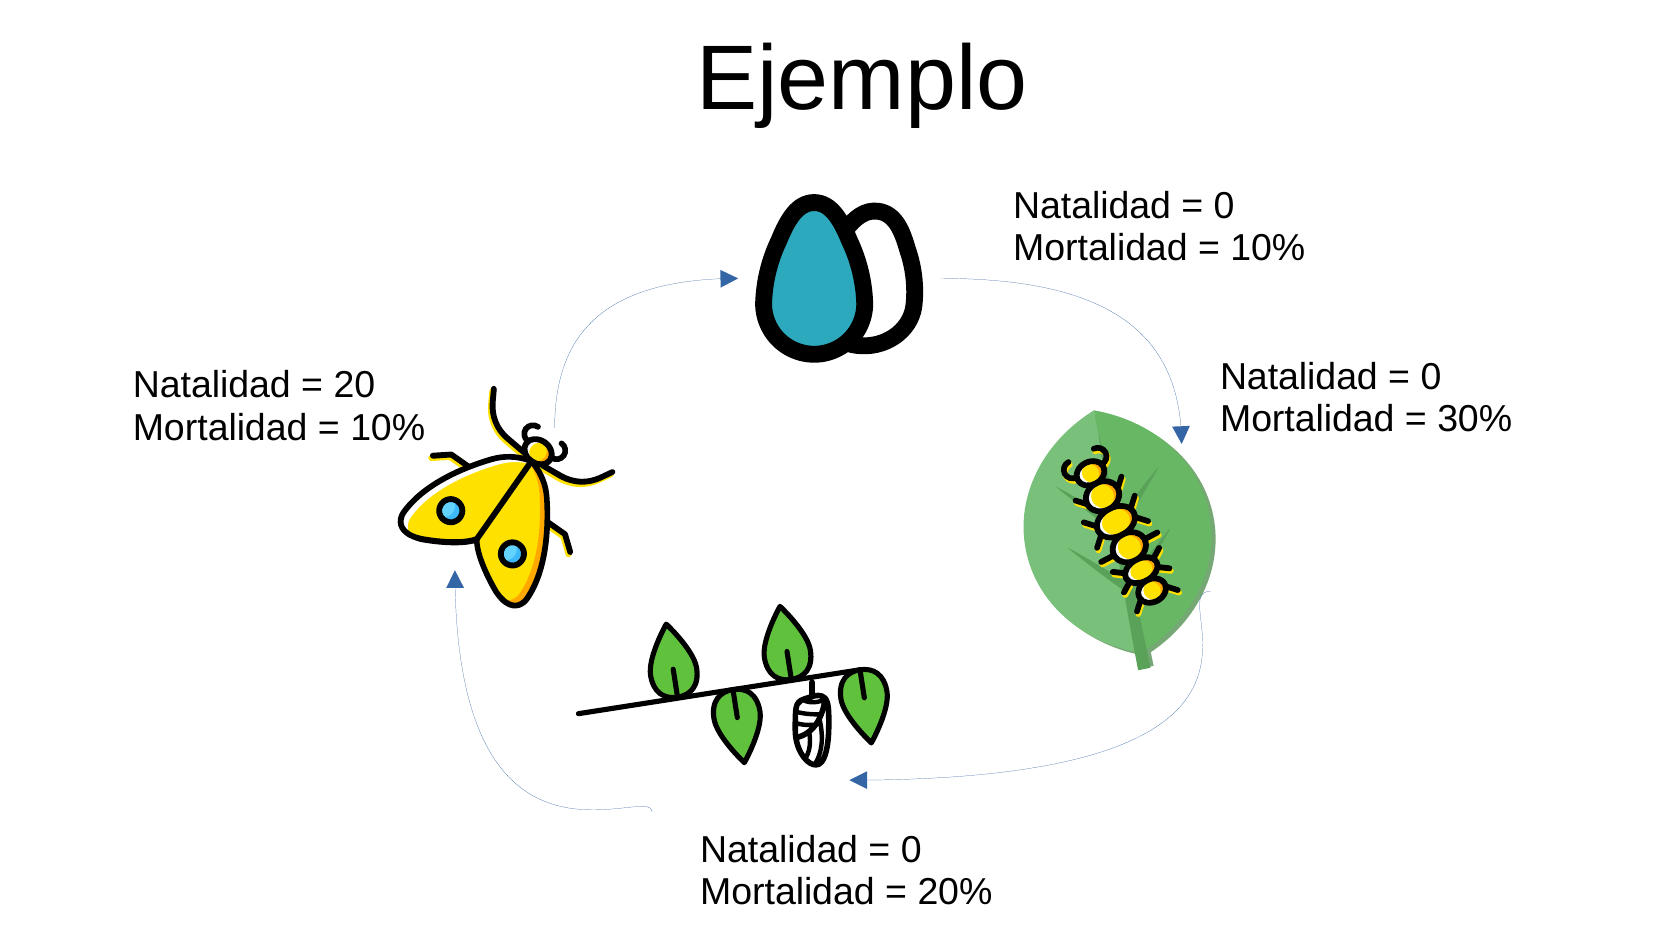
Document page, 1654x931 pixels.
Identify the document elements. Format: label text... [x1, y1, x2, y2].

text_box Natalidad = 20 Mortalidad = 10% [118, 356, 441, 456]
picture [738, 177, 941, 380]
text_box Natalidad = 0 Mortalidad = 30% [1205, 348, 1528, 448]
picture [383, 378, 626, 621]
title Ejemplo [118, 0, 1607, 156]
picture [975, 384, 1270, 680]
text_box Natalidad = 0 Mortalidad = 10% [998, 177, 1321, 276]
text_box Natalidad = 0 Mortalidad = 20% [685, 820, 1008, 920]
picture [561, 520, 927, 823]
picture [1200, 592, 1210, 607]
